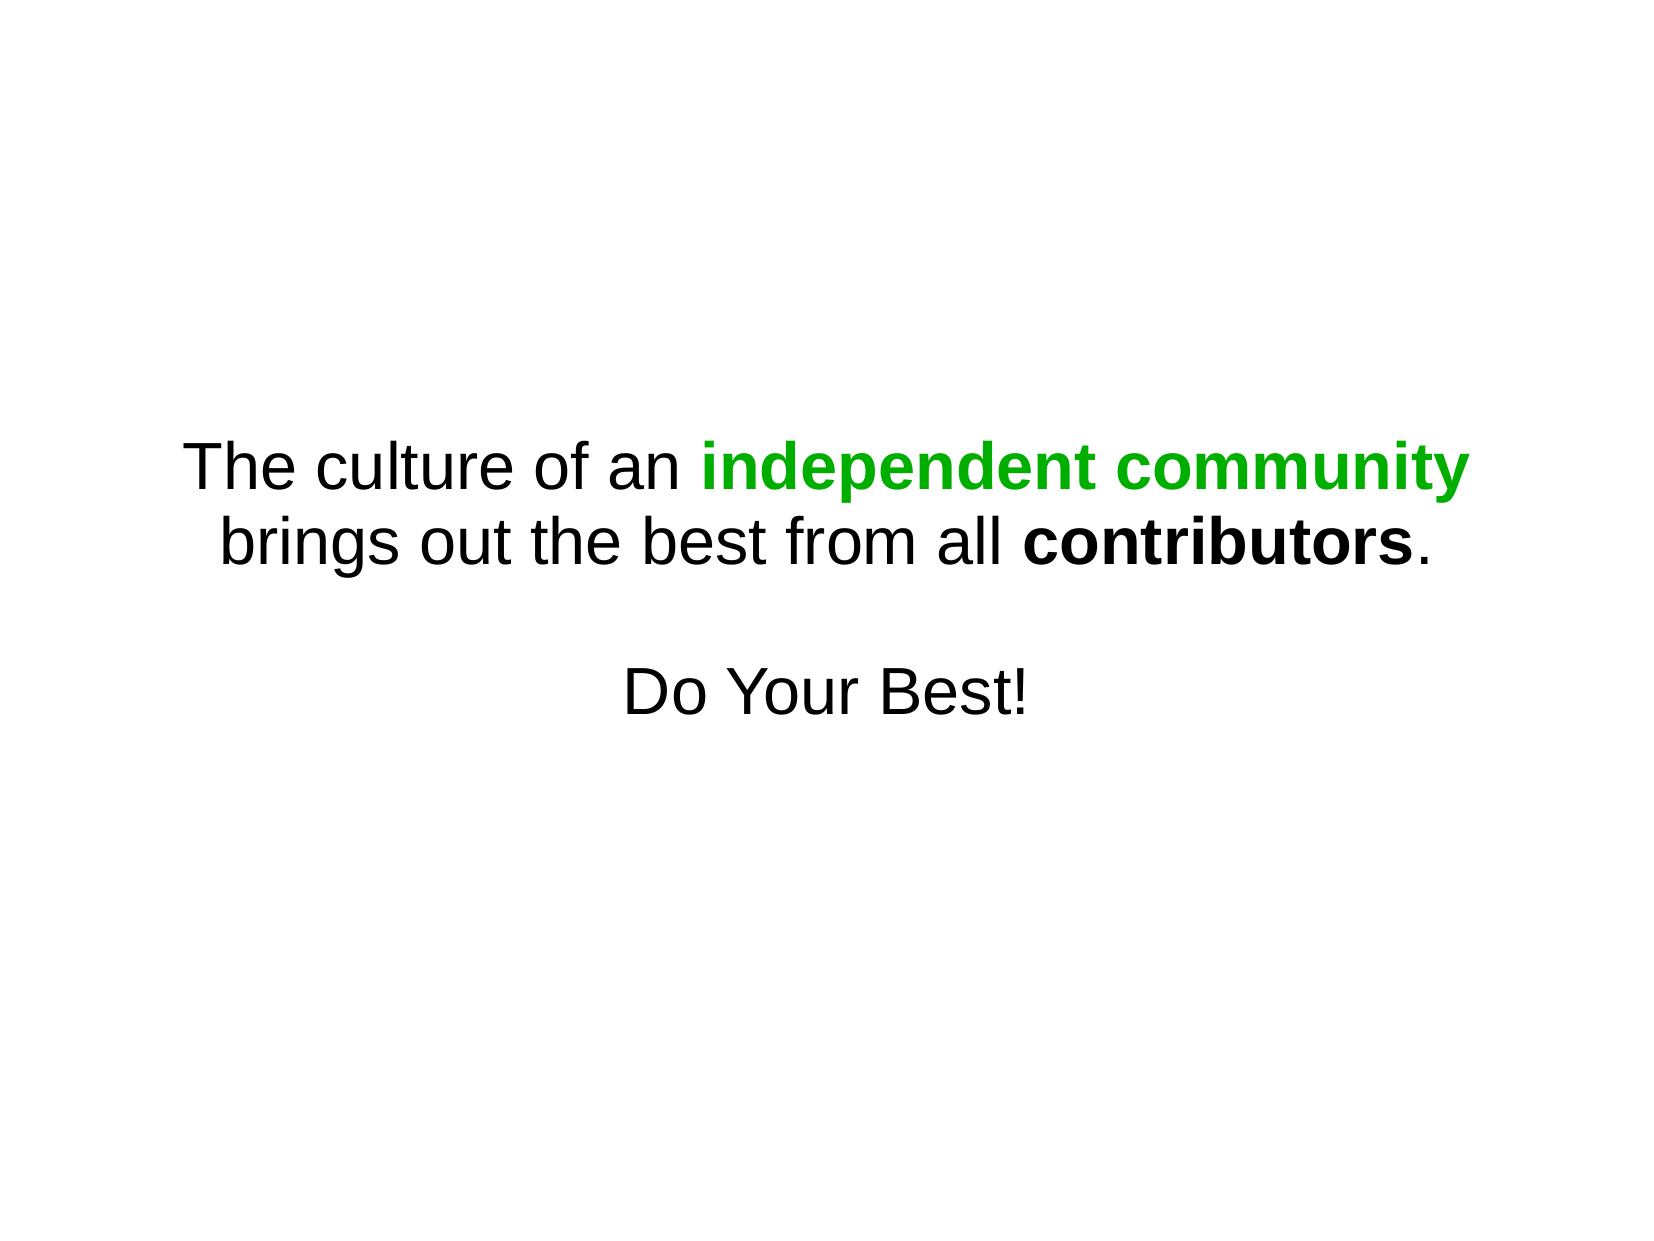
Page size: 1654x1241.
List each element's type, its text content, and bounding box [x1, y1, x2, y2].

subtitle The culture of an independent community brings out the best from all contributors. Do Your Best! [82, 49, 1571, 1109]
